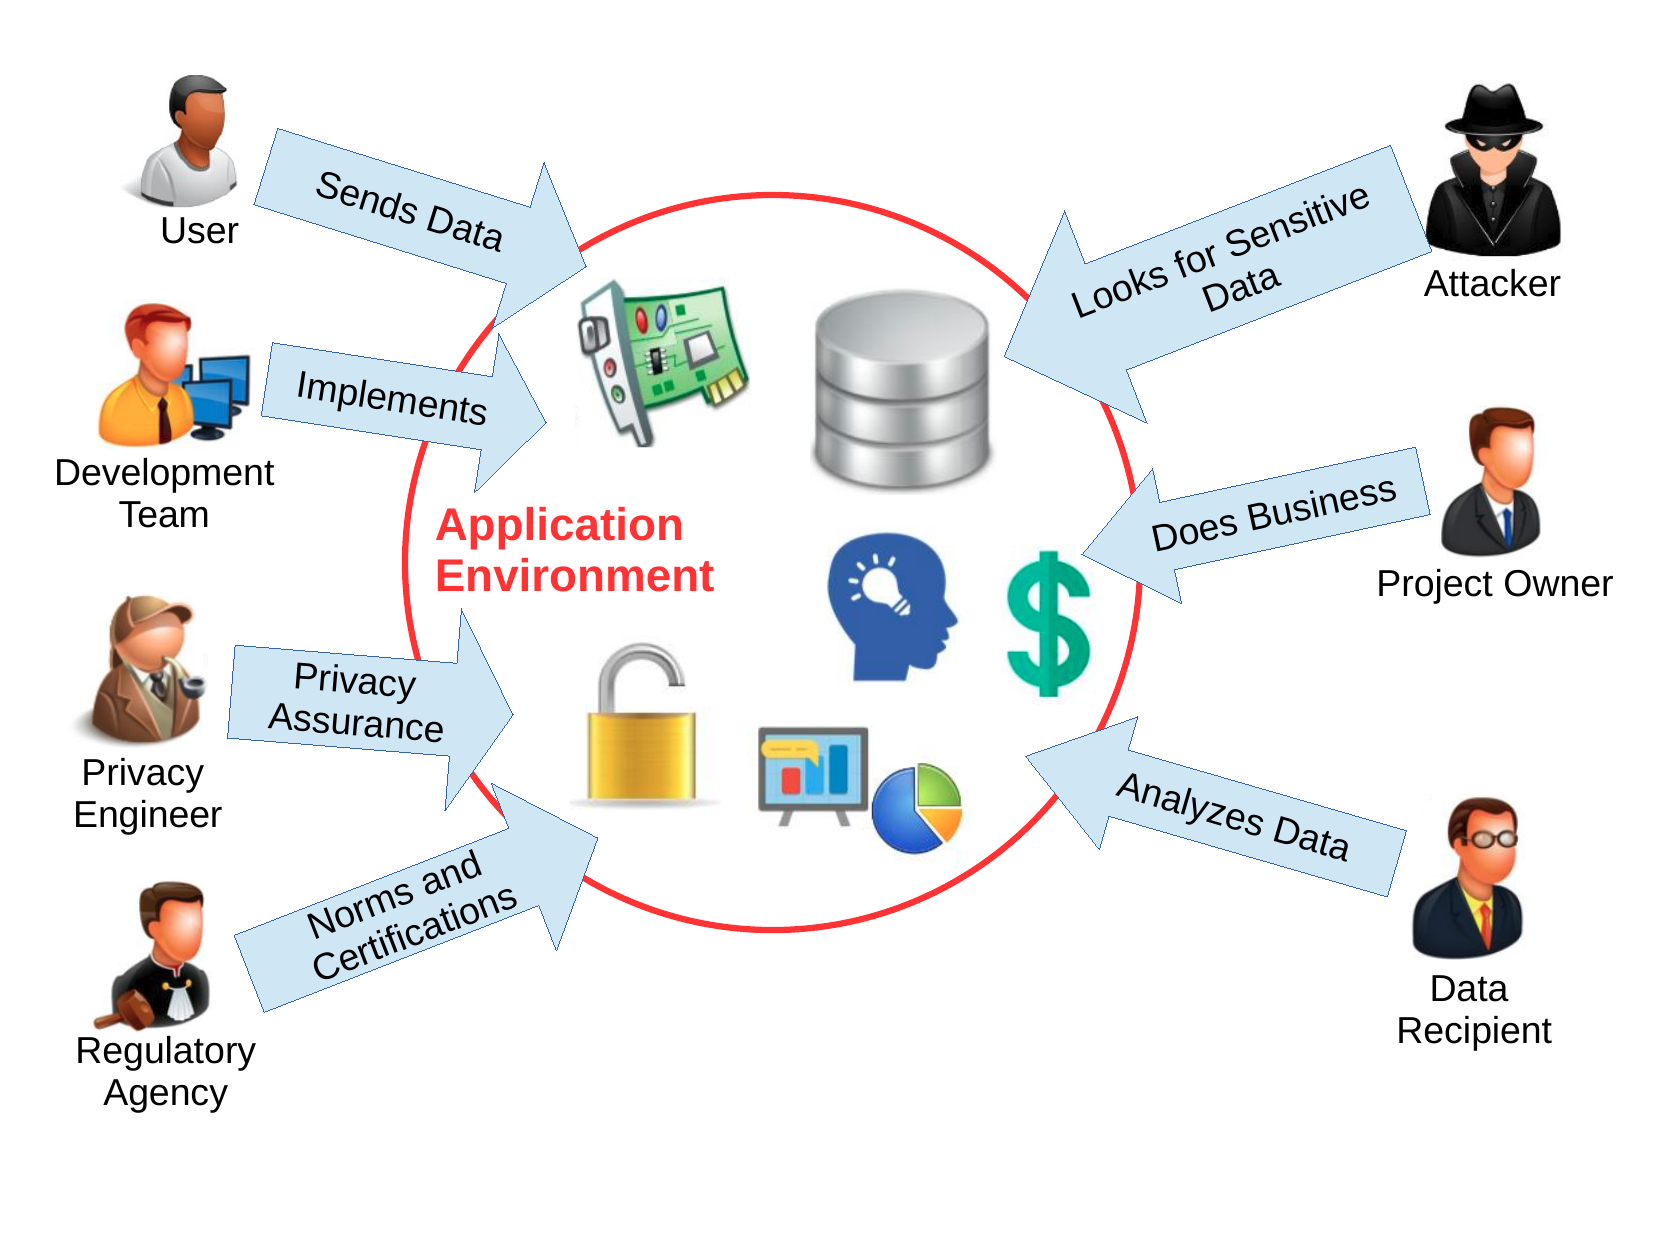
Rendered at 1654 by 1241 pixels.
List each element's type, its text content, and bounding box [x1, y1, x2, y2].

text_box Norms and Certifications [234, 783, 598, 1013]
text_box Attacker [1365, 255, 1621, 313]
picture [68, 592, 208, 744]
picture [744, 711, 970, 864]
picture [570, 635, 721, 811]
picture [1001, 539, 1096, 706]
picture [810, 284, 997, 496]
picture [825, 525, 961, 691]
picture [96, 299, 255, 444]
text_box Privacy Engineer [0, 744, 313, 844]
text_box Data Recipient [1343, 960, 1606, 1059]
text_box Regulatory Agency [1, 1022, 331, 1121]
picture [1437, 404, 1545, 555]
picture [575, 276, 751, 451]
text_box Privacy Assurance [227, 608, 514, 811]
picture [120, 75, 241, 202]
text_box Development Team [0, 444, 329, 544]
text_box User [102, 202, 298, 265]
picture [92, 879, 214, 1022]
text_box Does Business [1081, 447, 1431, 604]
picture [1410, 794, 1526, 960]
text_box Implements [261, 333, 547, 493]
picture [1425, 80, 1563, 255]
text_box Sends Data [254, 128, 587, 329]
text_box Project Owner [1354, 555, 1636, 654]
text_box Looks for Sensitive Data [1004, 145, 1432, 424]
text_box Application Environment [420, 491, 826, 616]
text_box Analyzes Data [1025, 716, 1407, 897]
